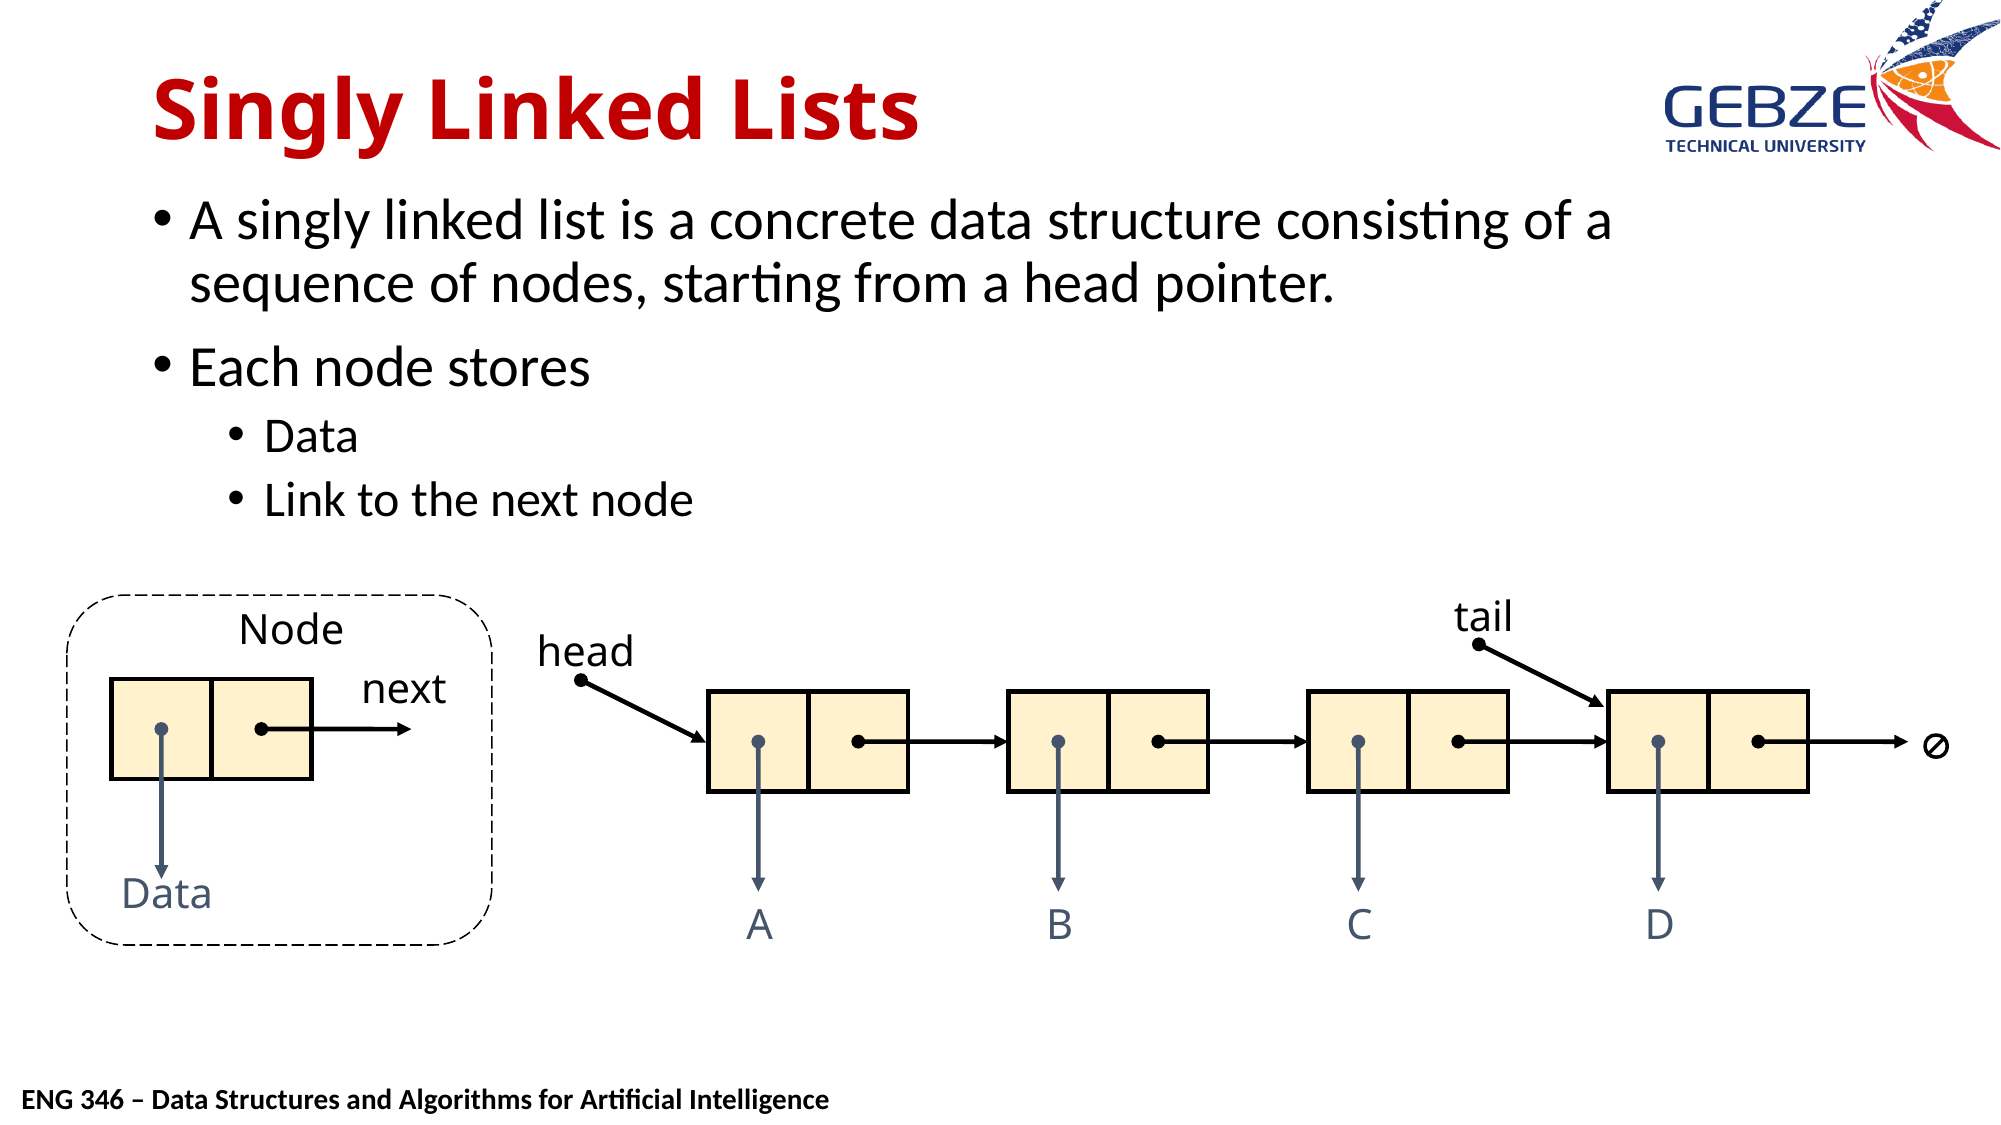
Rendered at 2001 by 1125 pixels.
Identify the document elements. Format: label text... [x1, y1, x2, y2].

text_box [1308, 691, 1509, 792]
text_box  [1904, 709, 1968, 774]
text_box tail [1439, 581, 1529, 647]
title Singly Linked Lists [137, 59, 1863, 166]
text_box [1008, 691, 1209, 792]
text_box [111, 679, 312, 779]
text_box A [731, 890, 788, 955]
text_box B [1031, 890, 1088, 955]
text_box Node [223, 595, 359, 660]
text_box next [346, 654, 462, 719]
text_box D [1629, 890, 1690, 955]
text_box Data [105, 859, 228, 924]
text_box [708, 691, 909, 792]
text_box [1608, 691, 1809, 792]
picture [1665, 0, 2001, 152]
text_box head [521, 617, 650, 683]
list A singly linked list is a concrete data structure consisting of a sequence of nodes, starting from a head pointer. Each node stores Data Link to the next node [137, 181, 1863, 554]
text_box C [1331, 890, 1388, 955]
